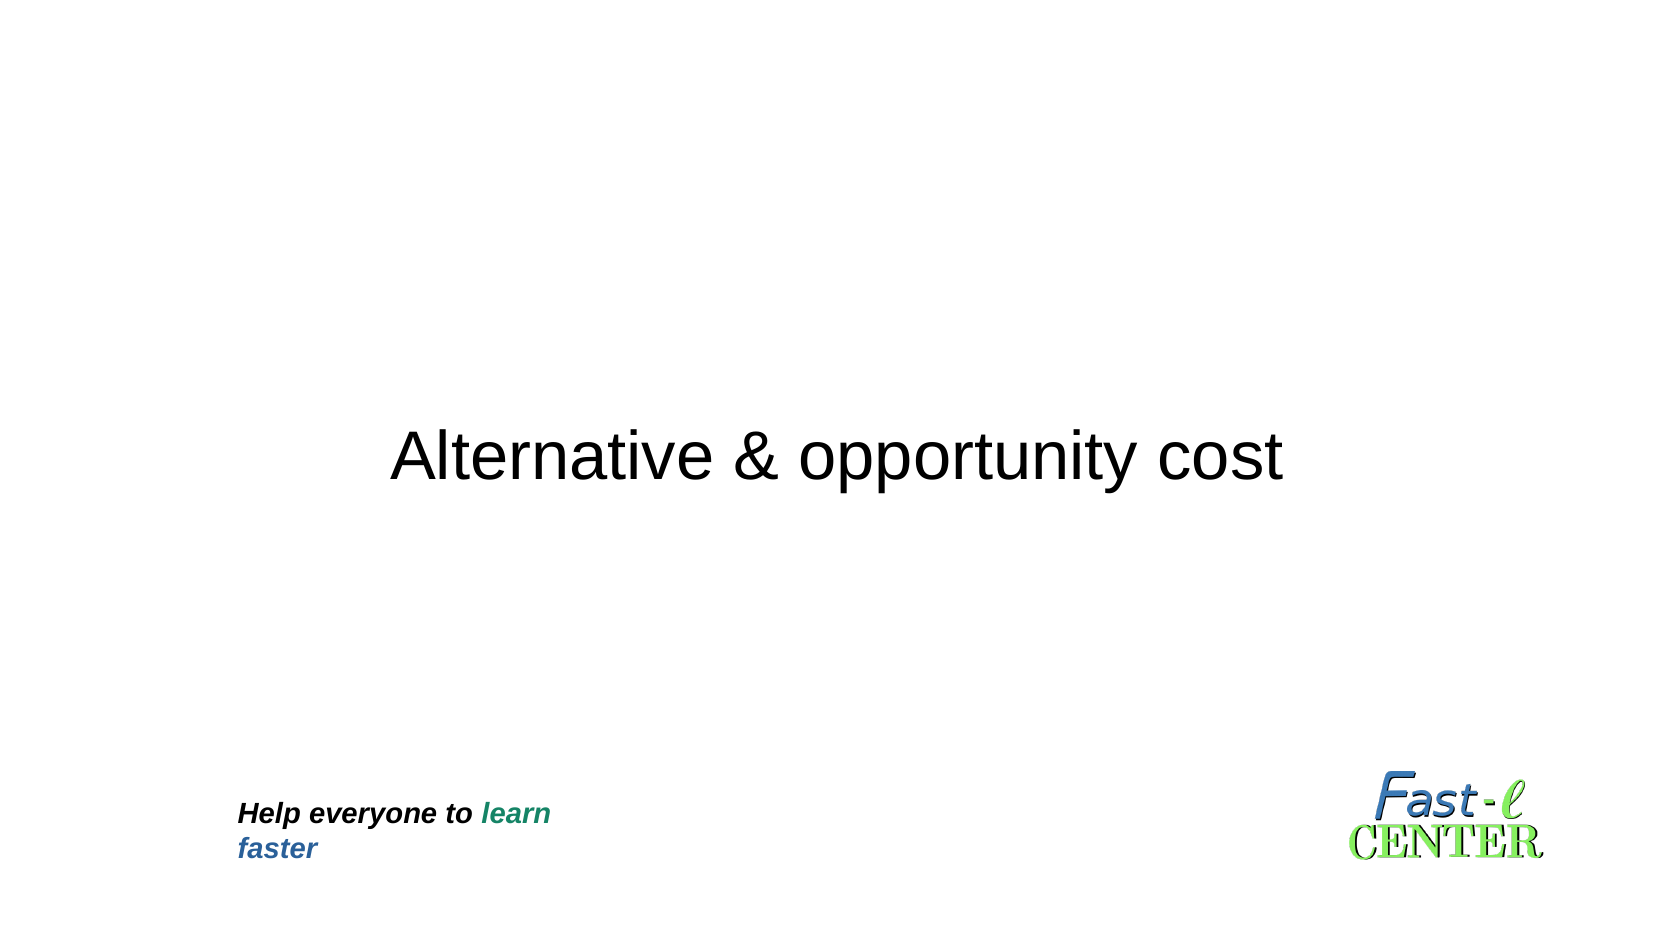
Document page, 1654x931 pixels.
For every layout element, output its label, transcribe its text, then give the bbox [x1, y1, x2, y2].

text_box Alternative & opportunity cost [187, 374, 1487, 530]
picture [1349, 771, 1544, 862]
text_box Help everyone to learn faster [222, 787, 654, 835]
